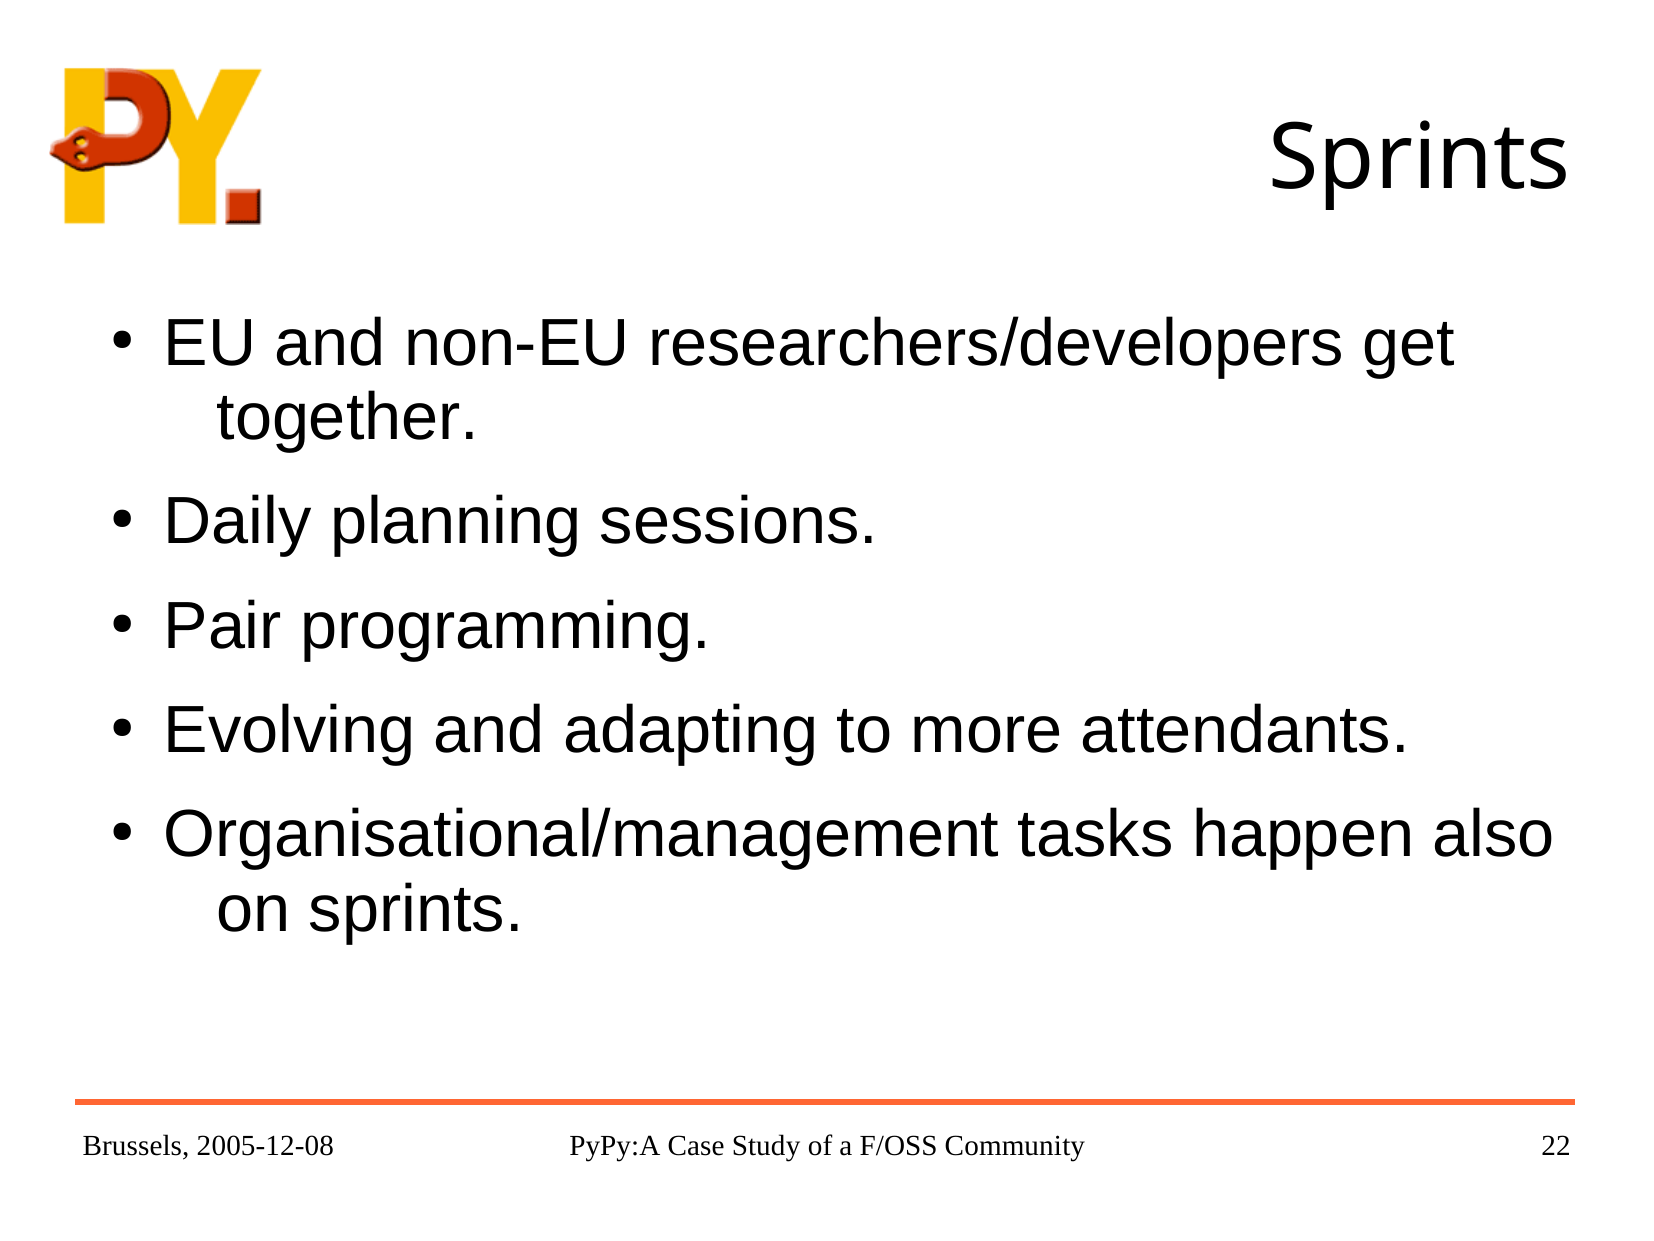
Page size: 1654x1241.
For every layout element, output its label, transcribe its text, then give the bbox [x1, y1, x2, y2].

title Sprints [337, 49, 1571, 257]
list EU and non-EU researchers/developers get together. Daily planning sessions. Pair programming. Evolving and adapting to more attendants. Organisational/management tasks happen also on sprints. [75, 304, 1564, 1013]
picture [49, 67, 263, 225]
